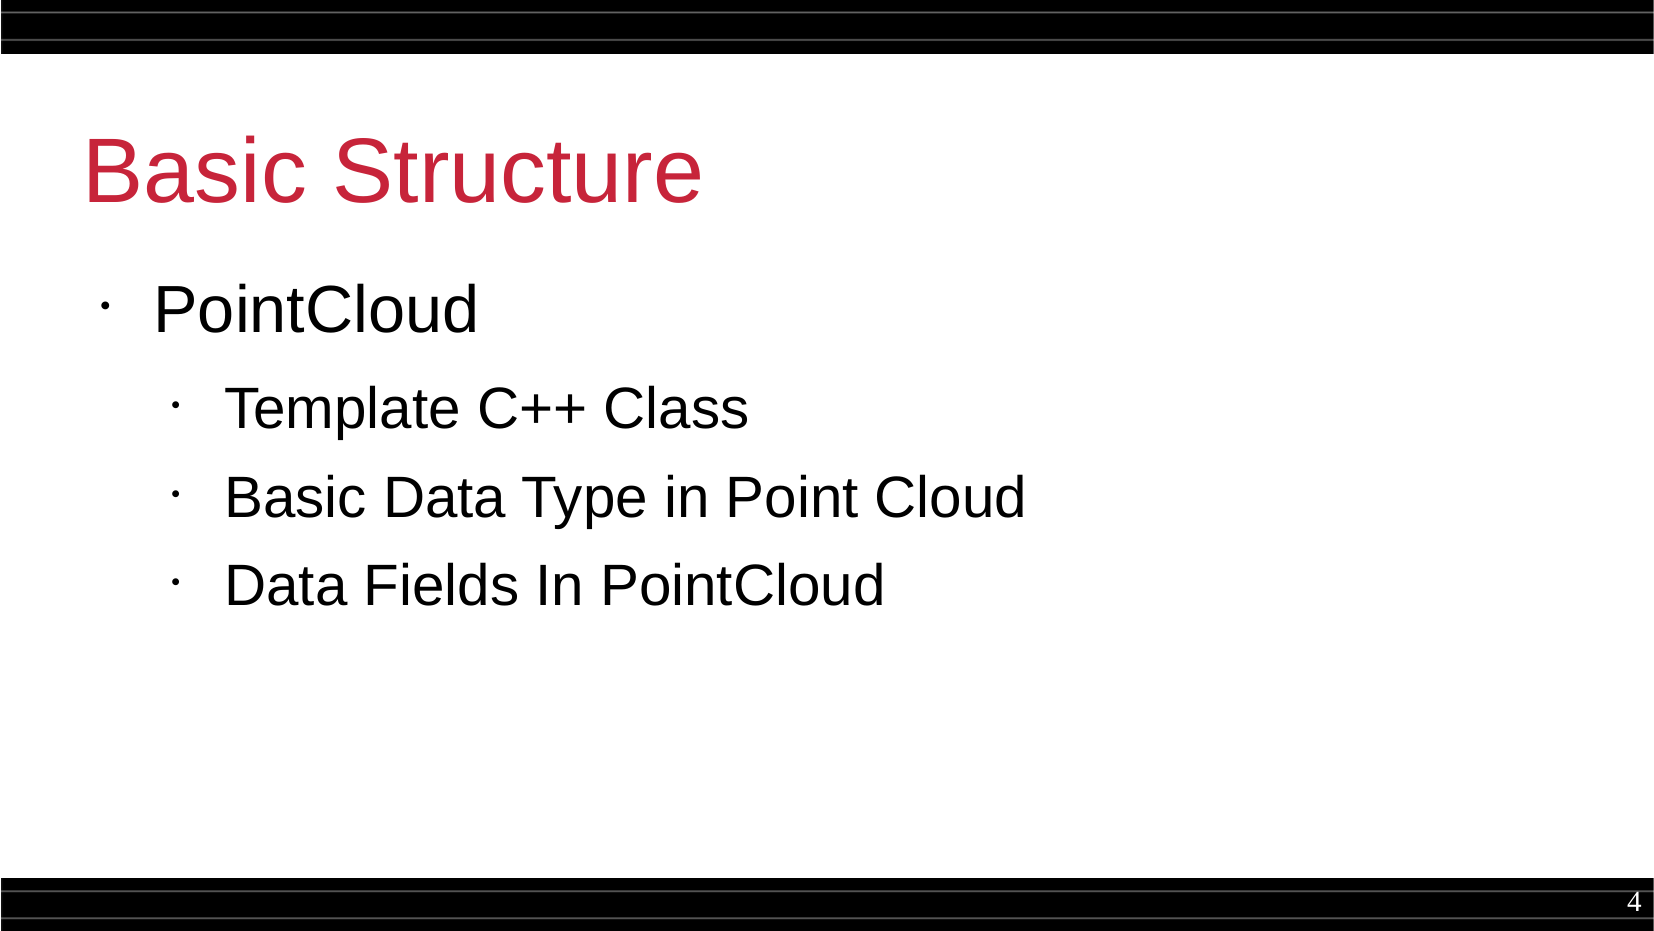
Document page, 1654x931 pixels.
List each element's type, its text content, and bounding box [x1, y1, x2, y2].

picture [1, 878, 1654, 931]
title Basic Structure [82, 92, 1571, 249]
picture [1, 0, 1654, 54]
list PointCloud Template C++ Class Basic Data Type in Point Cloud Data Fields In PointCloud [82, 271, 1571, 758]
